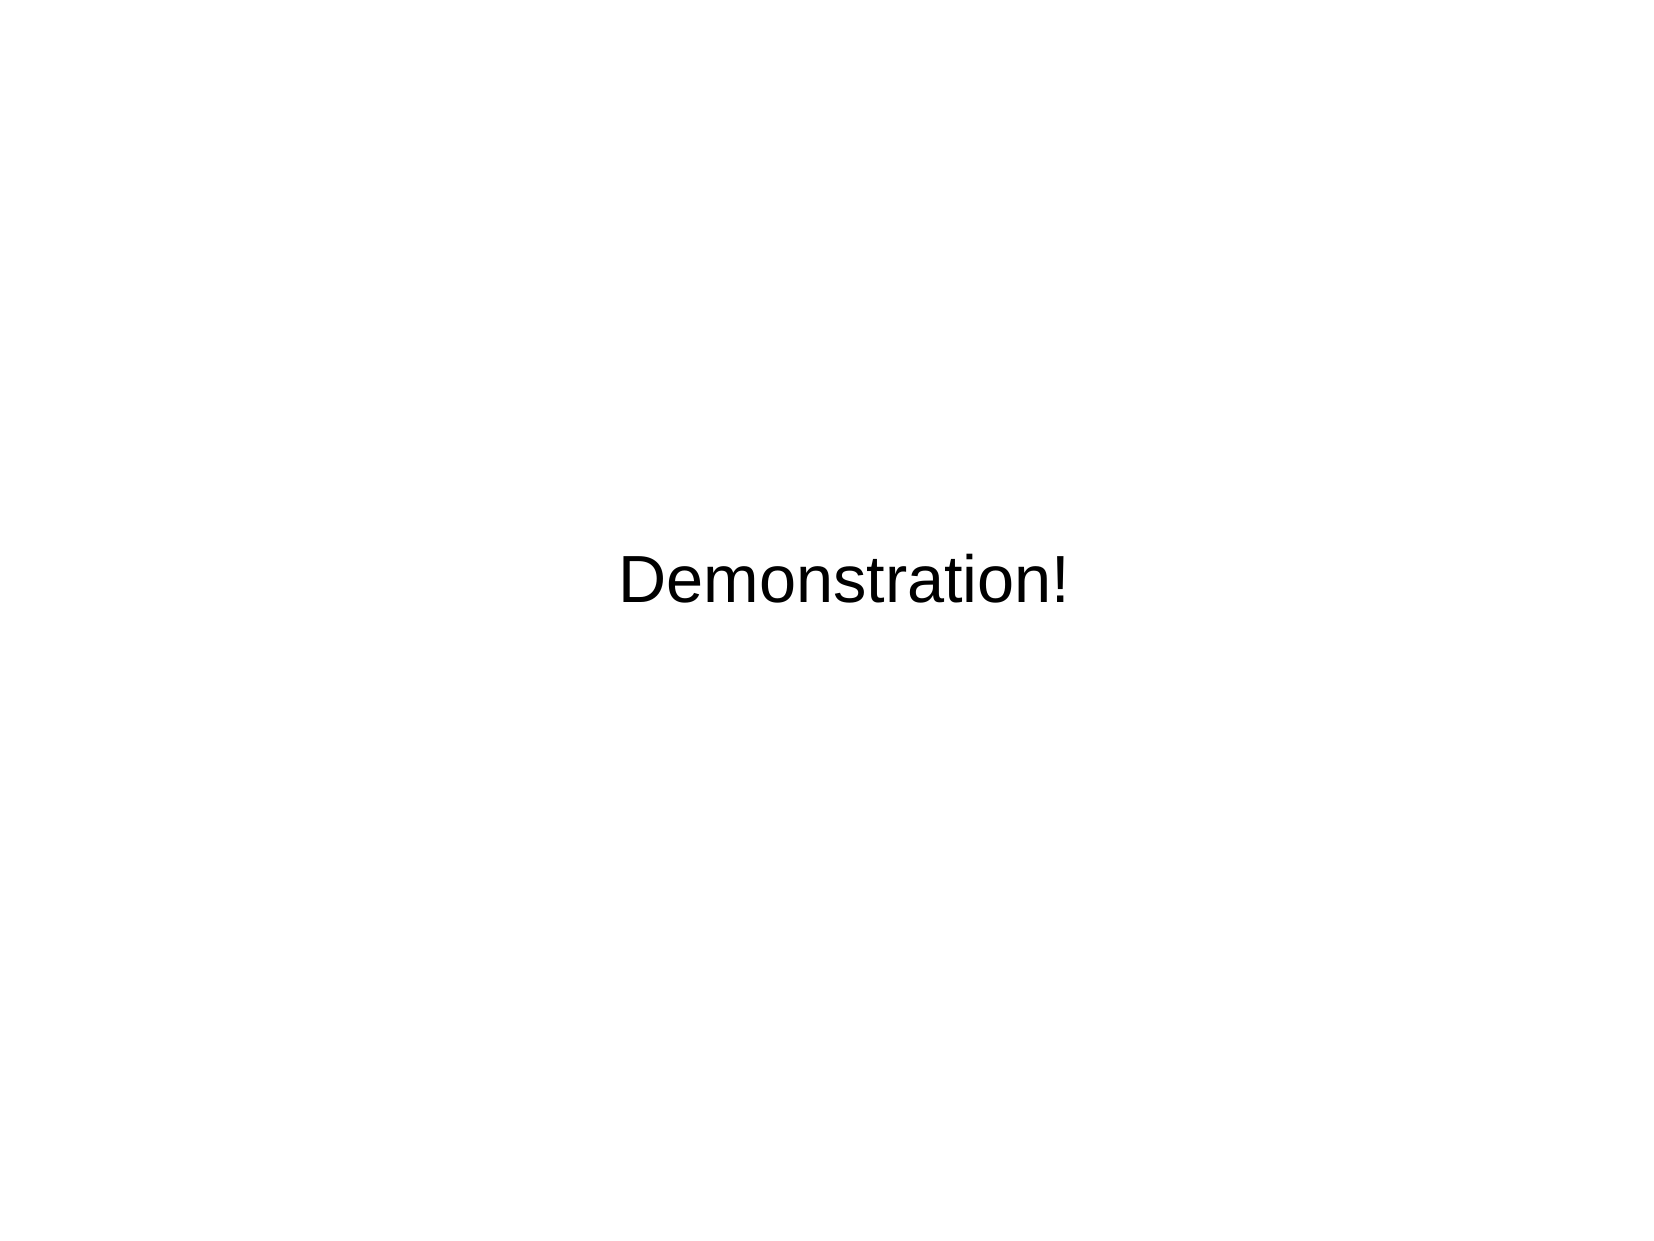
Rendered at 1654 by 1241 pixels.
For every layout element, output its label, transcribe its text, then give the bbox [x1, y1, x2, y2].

subtitle Demonstration! [82, 56, 1571, 1102]
